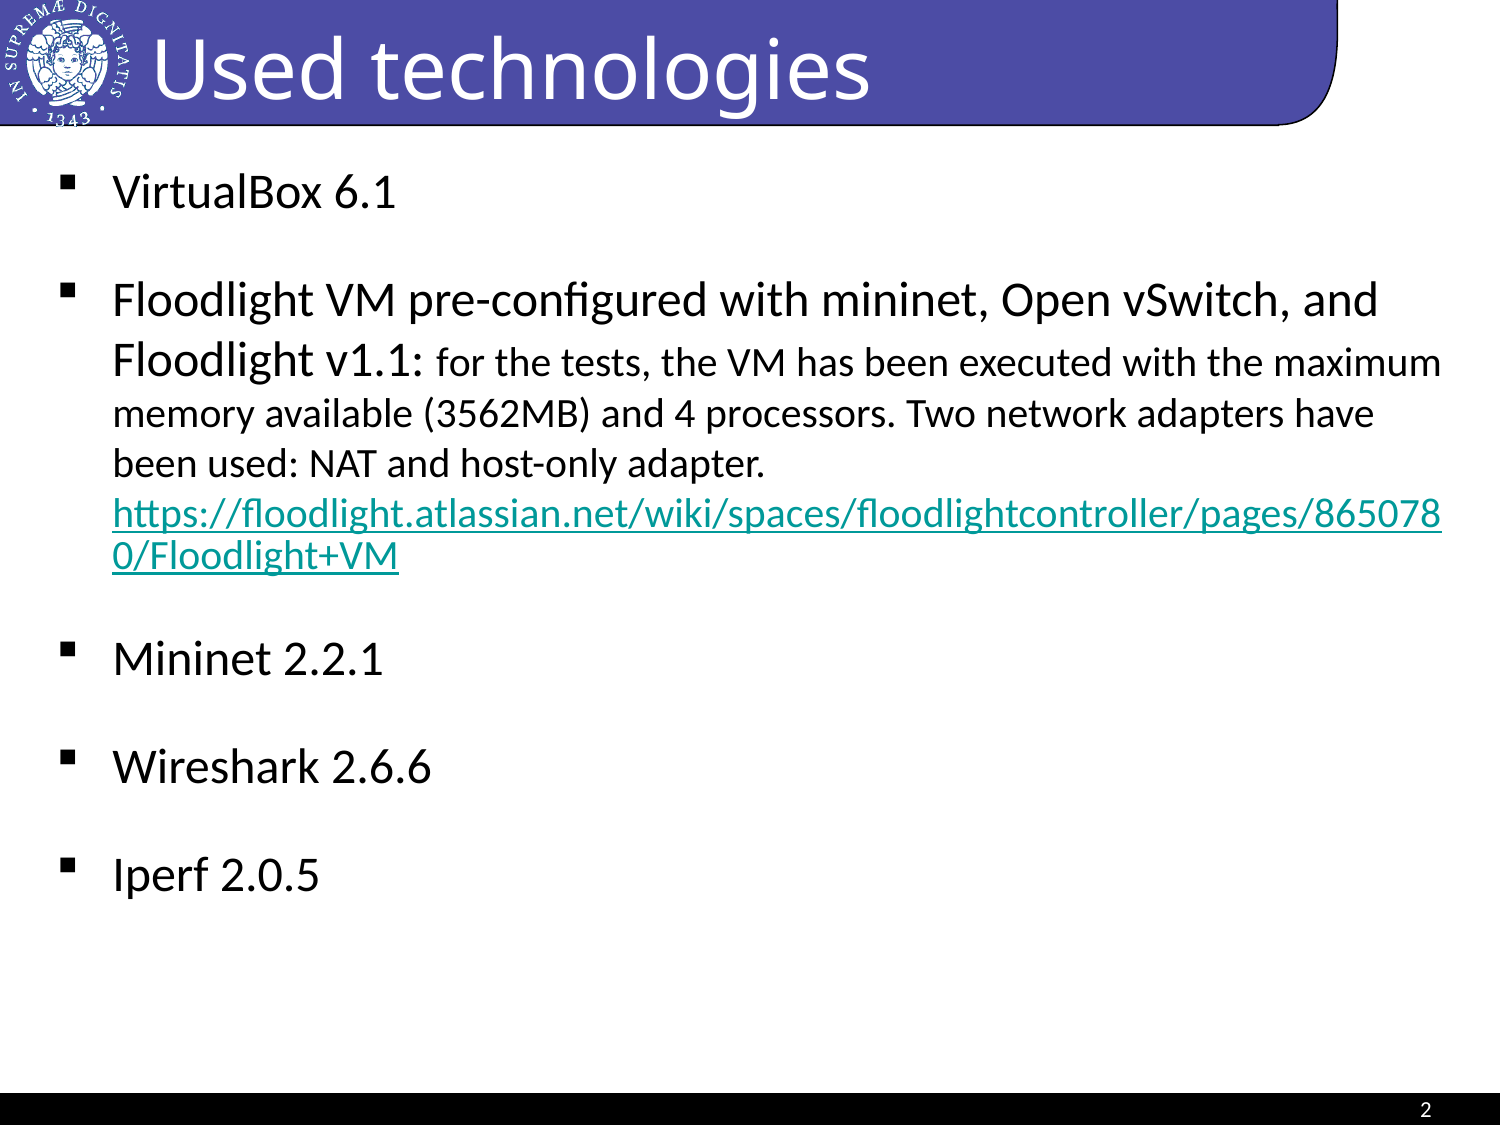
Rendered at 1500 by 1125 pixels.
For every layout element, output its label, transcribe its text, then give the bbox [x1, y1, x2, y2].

picture [2, 0, 133, 130]
text_box <numero> [2, 1086, 1500, 1125]
text_box VirtualBox 6.1 Floodlight VM pre-configured with mininet, Open vSwitch, and Floodlight v1.1: for the tests, the VM has been executed with the maximum memory available (3562MB) and 4 processors. Two network adapters have been used: NAT and host-only adapter. https://floodlight.atlassian.net/wiki/spaces/floodlightcontroller/pages/8650780/Floodlight+VM Mininet 2.2.1 Wireshark 2.6.6 Iperf 2.0.5 [41, 150, 1459, 1086]
text_box Used technologies [135, 7, 1341, 126]
